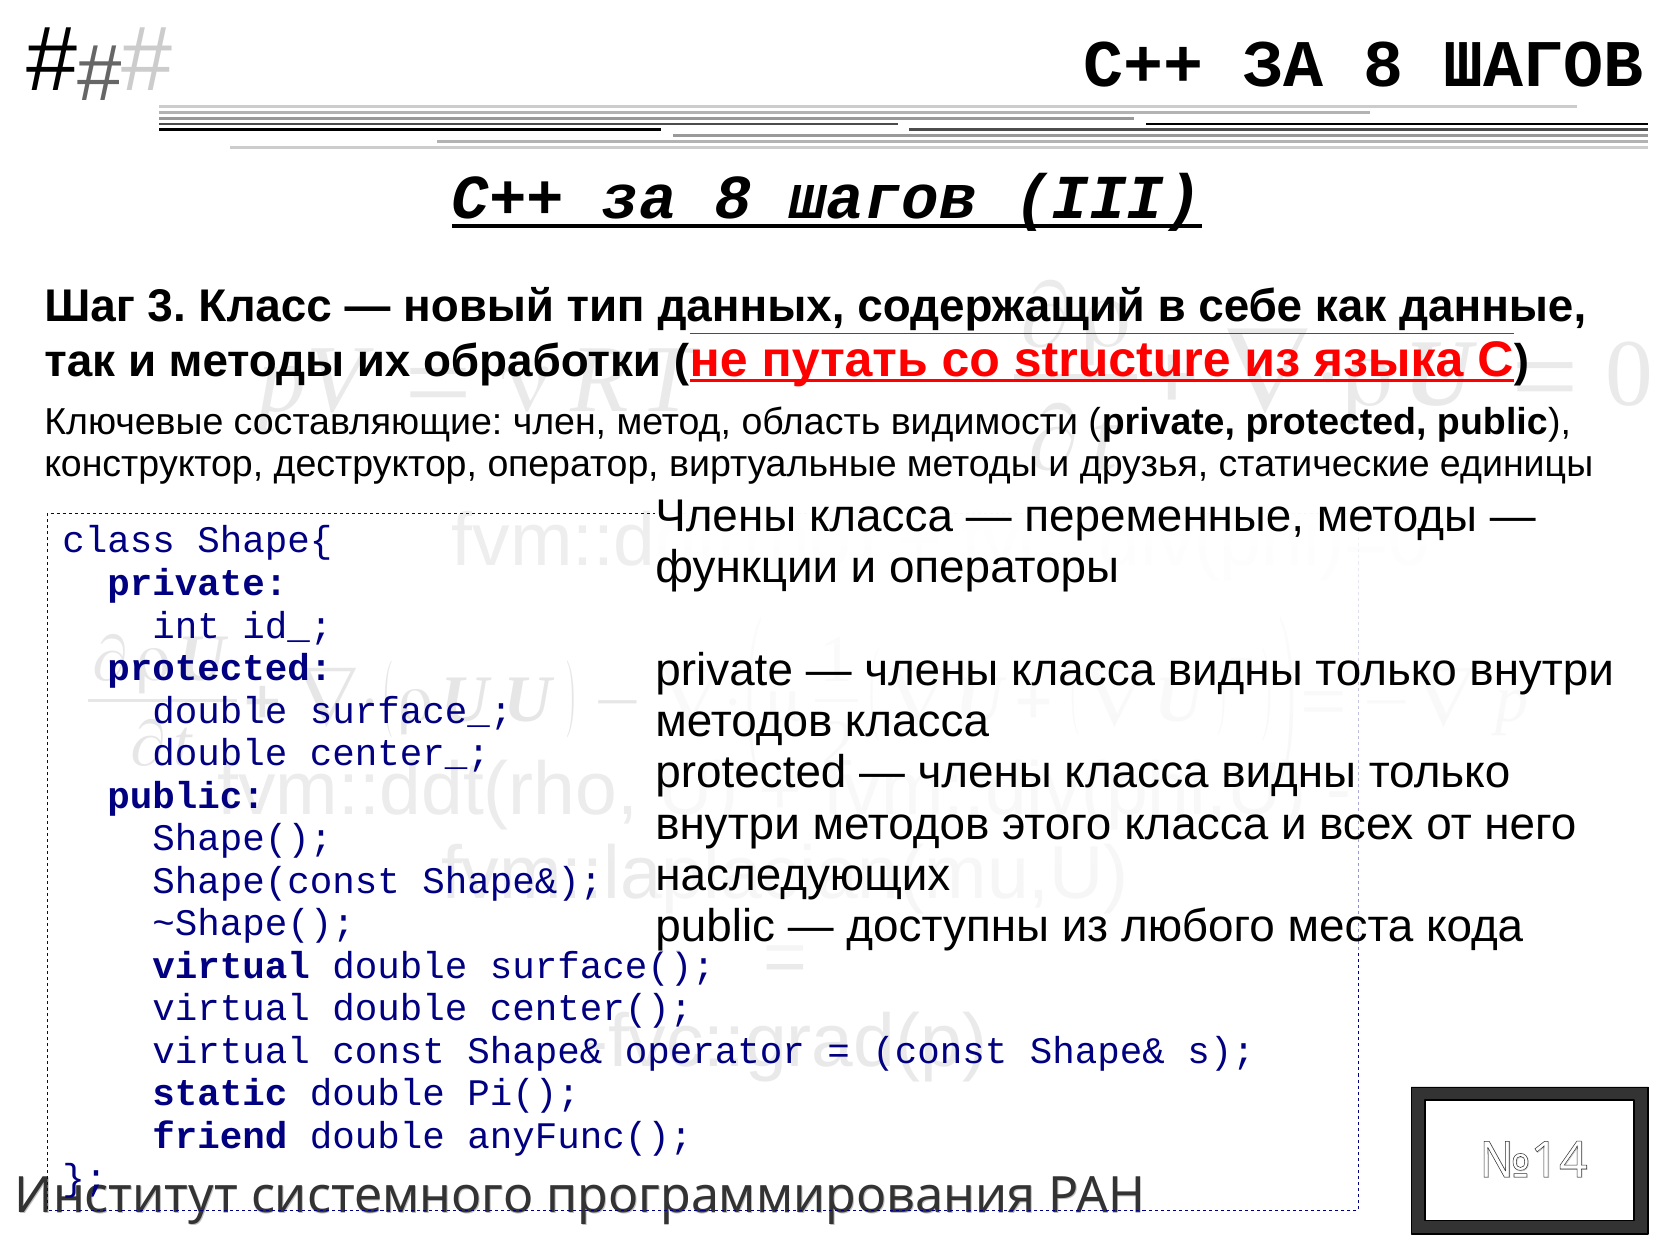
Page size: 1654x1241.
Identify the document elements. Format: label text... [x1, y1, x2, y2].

title C++ за 8 шагов (III) [0, 147, 1654, 257]
text_box class Shape{ private: int id_; protected: double surface_; double center_; public: Shape(); Shape(const Shape&); ~Shape(); virtual double surface(); virtual double center(); virtual const Shape& operator = (const Shape& s); static double Pi(); friend double anyFunc(); }; [47, 513, 1359, 1211]
list Члены класса — переменные, методы — функции и операторы private — члены класса видны только внутри методов класса protected — члены класса видны только внутри методов этого класса и всех от него наследующих public — доступны из любого места кода [655, 490, 1630, 952]
text_box Шаг 3. Класс — новый тип данных, содержащий в себе как данные, так и методы их обработки (не путать со structure из языка C) Ключевые составляющие: член, метод, область видимости (private, protected, public), конструктор, деструктор, оператор, виртуальные методы и друзья, статические единицы [29, 272, 1625, 493]
